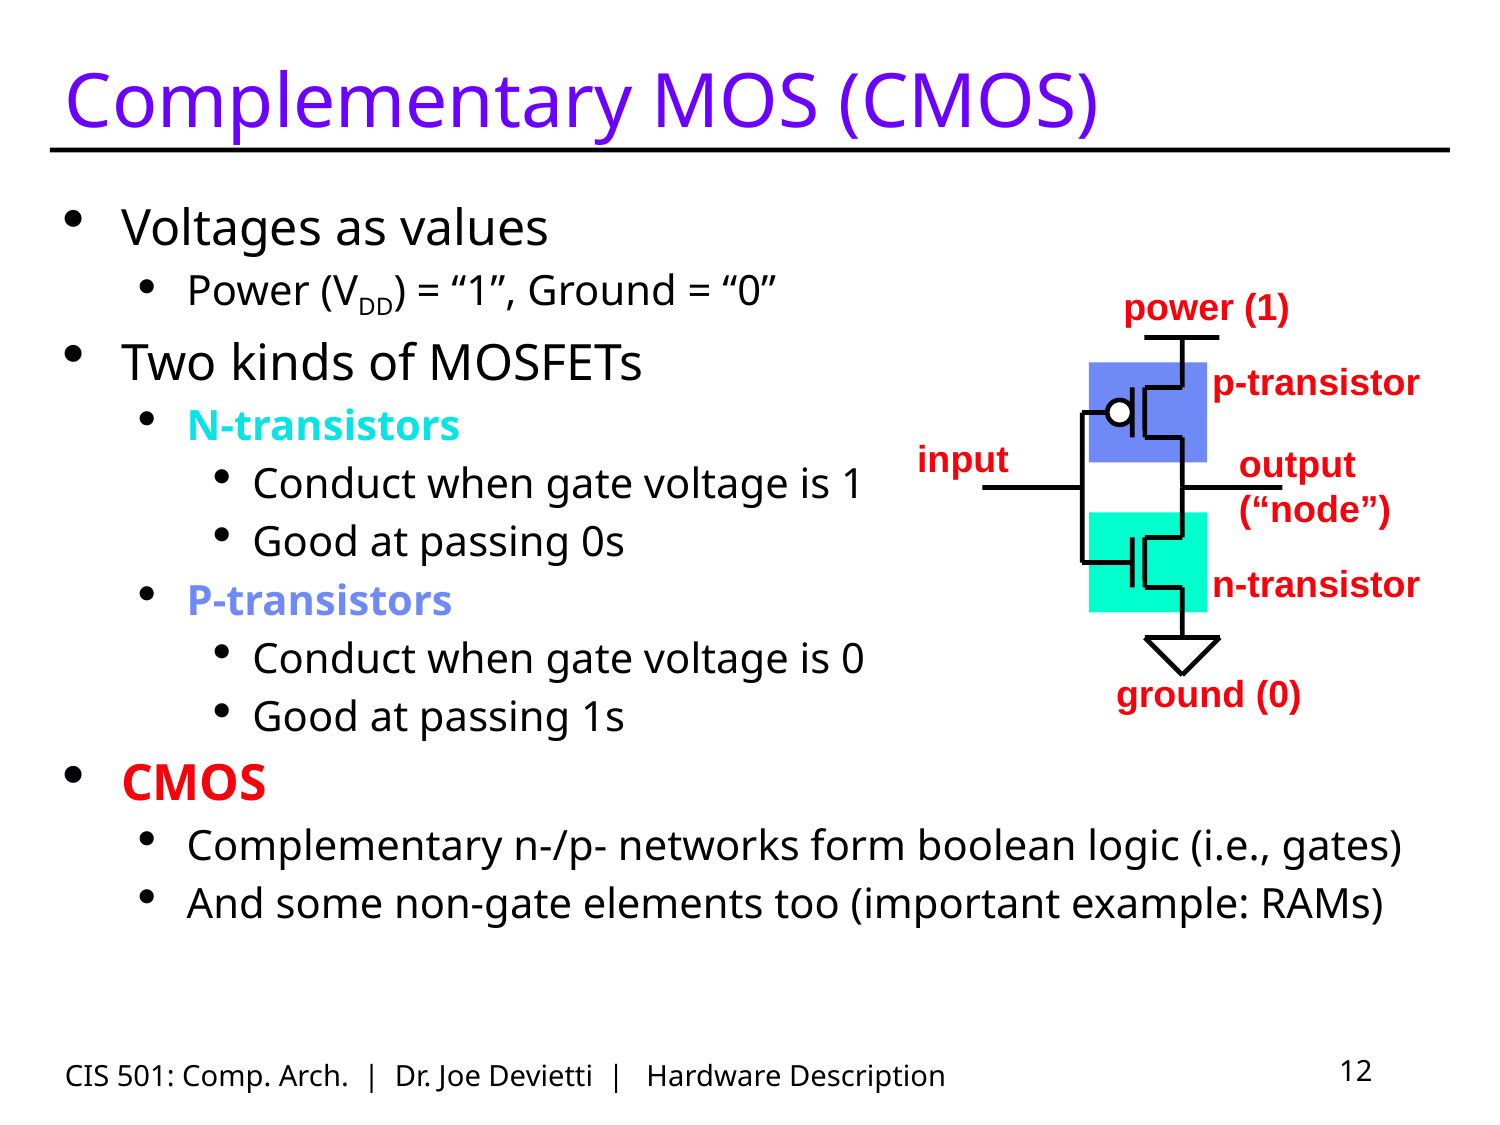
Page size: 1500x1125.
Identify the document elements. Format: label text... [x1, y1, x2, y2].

text_box input [902, 427, 1024, 488]
text_box [1088, 362, 1180, 463]
text_box output (“node”) [1224, 432, 1406, 538]
text_box p-transistor [1197, 350, 1435, 410]
text_box <number> [1074, 1049, 1388, 1100]
text_box n-transistor [1197, 552, 1435, 613]
text_box Complementary MOS (CMOS) [49, 37, 1375, 150]
text_box ground (0) [1101, 662, 1317, 723]
text_box [1148, 362, 1208, 463]
text_box Voltages as values Power (VDD) = “1”, Ground = “0” Two kinds of MOSFETs N-transistors Conduct when gate voltage is 1 Good at passing 0s P-transistors Conduct when gate voltage is 0 Good at passing 1s CMOS Complementary n-/p- networks form boolean logic (i.e., gates) And some non-gate elements too (important example: RAMs) [49, 187, 1450, 1025]
text_box CIS 501: Comp. Arch. | Dr. Joe Devietti | Hardware Description [49, 1049, 988, 1100]
text_box power (1) [1108, 275, 1305, 335]
